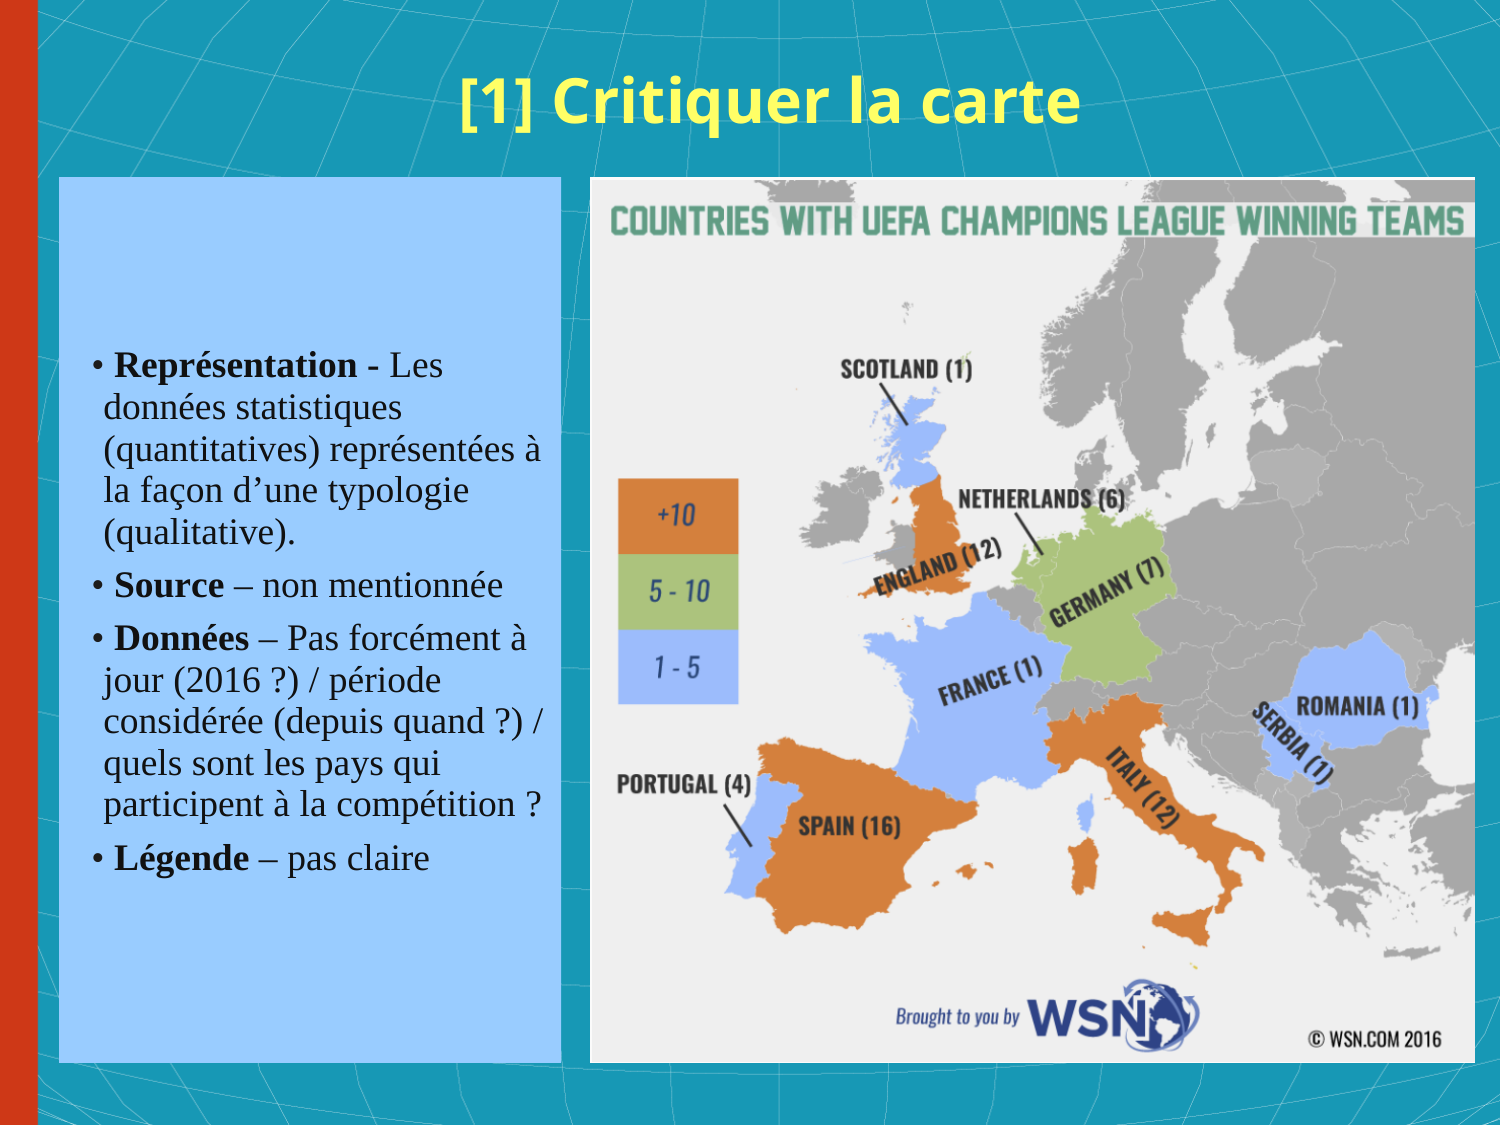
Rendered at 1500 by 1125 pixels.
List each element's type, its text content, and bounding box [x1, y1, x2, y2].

title [1] Critiquer la carte [65, 20, 1477, 178]
text_box Représentation - Les données statistiques (quantitatives) représentées à la façon d’une typologie (qualitative). Source – non mentionnée Données – Pas forcément à jour (2016 ?) / période considérée (depuis quand ?) / quels sont les pays qui participent à la compétition ? Légende – pas claire [59, 177, 562, 1063]
picture [0, 0, 1500, 1125]
